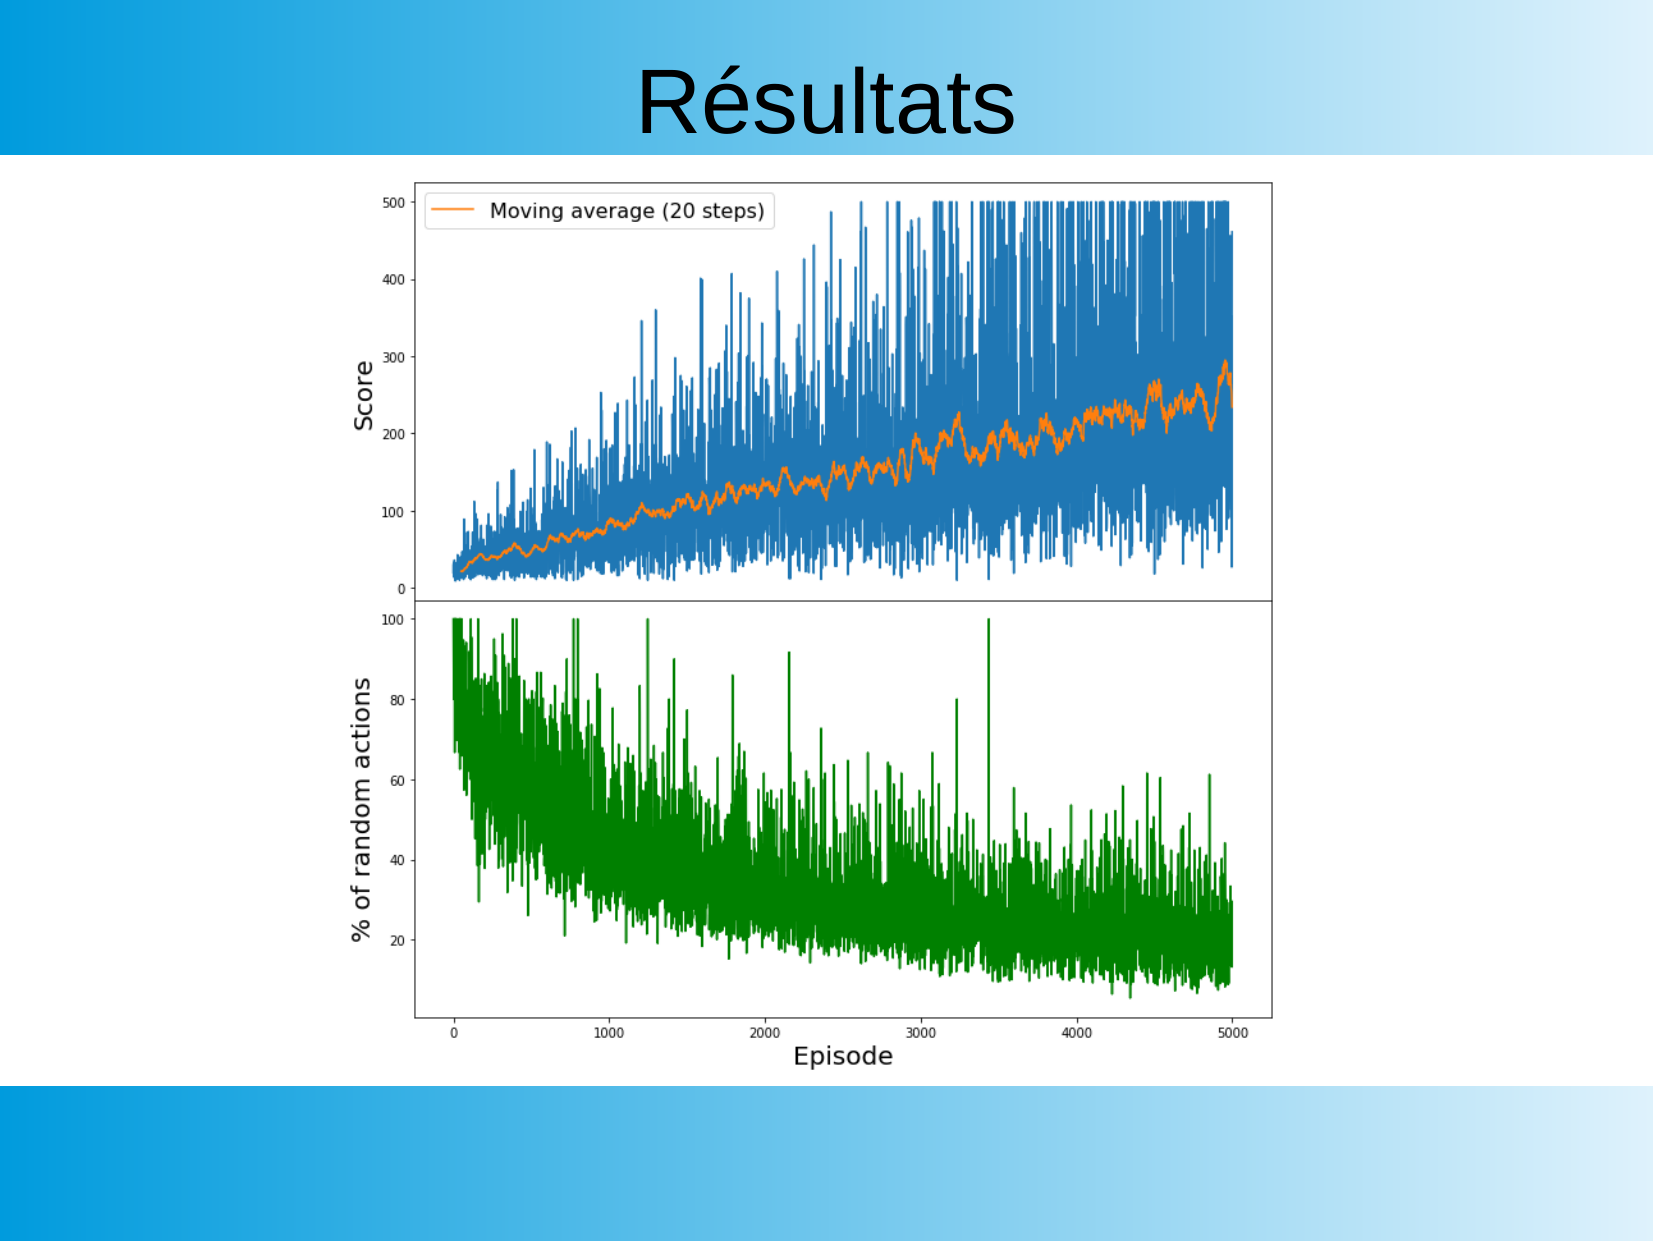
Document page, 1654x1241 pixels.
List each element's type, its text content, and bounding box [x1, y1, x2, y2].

title Résultats [82, 49, 1571, 155]
picture [330, 167, 1292, 1075]
